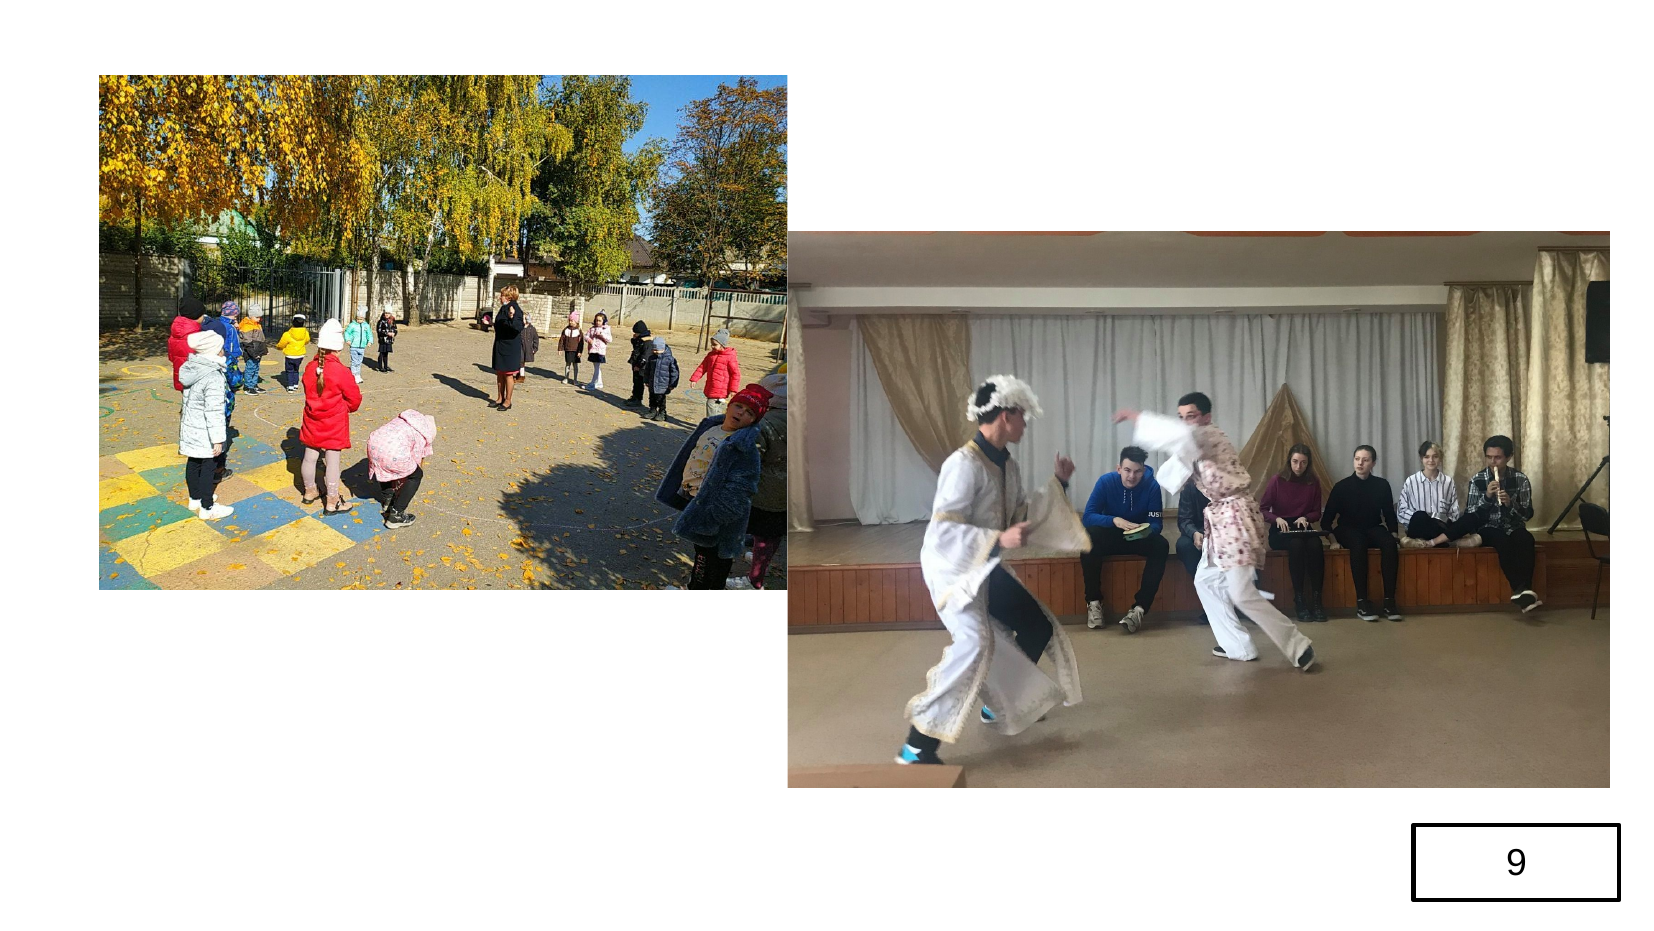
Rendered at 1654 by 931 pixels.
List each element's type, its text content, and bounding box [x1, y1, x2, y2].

picture [98, 75, 1610, 788]
text_box <number> [1413, 825, 1619, 900]
